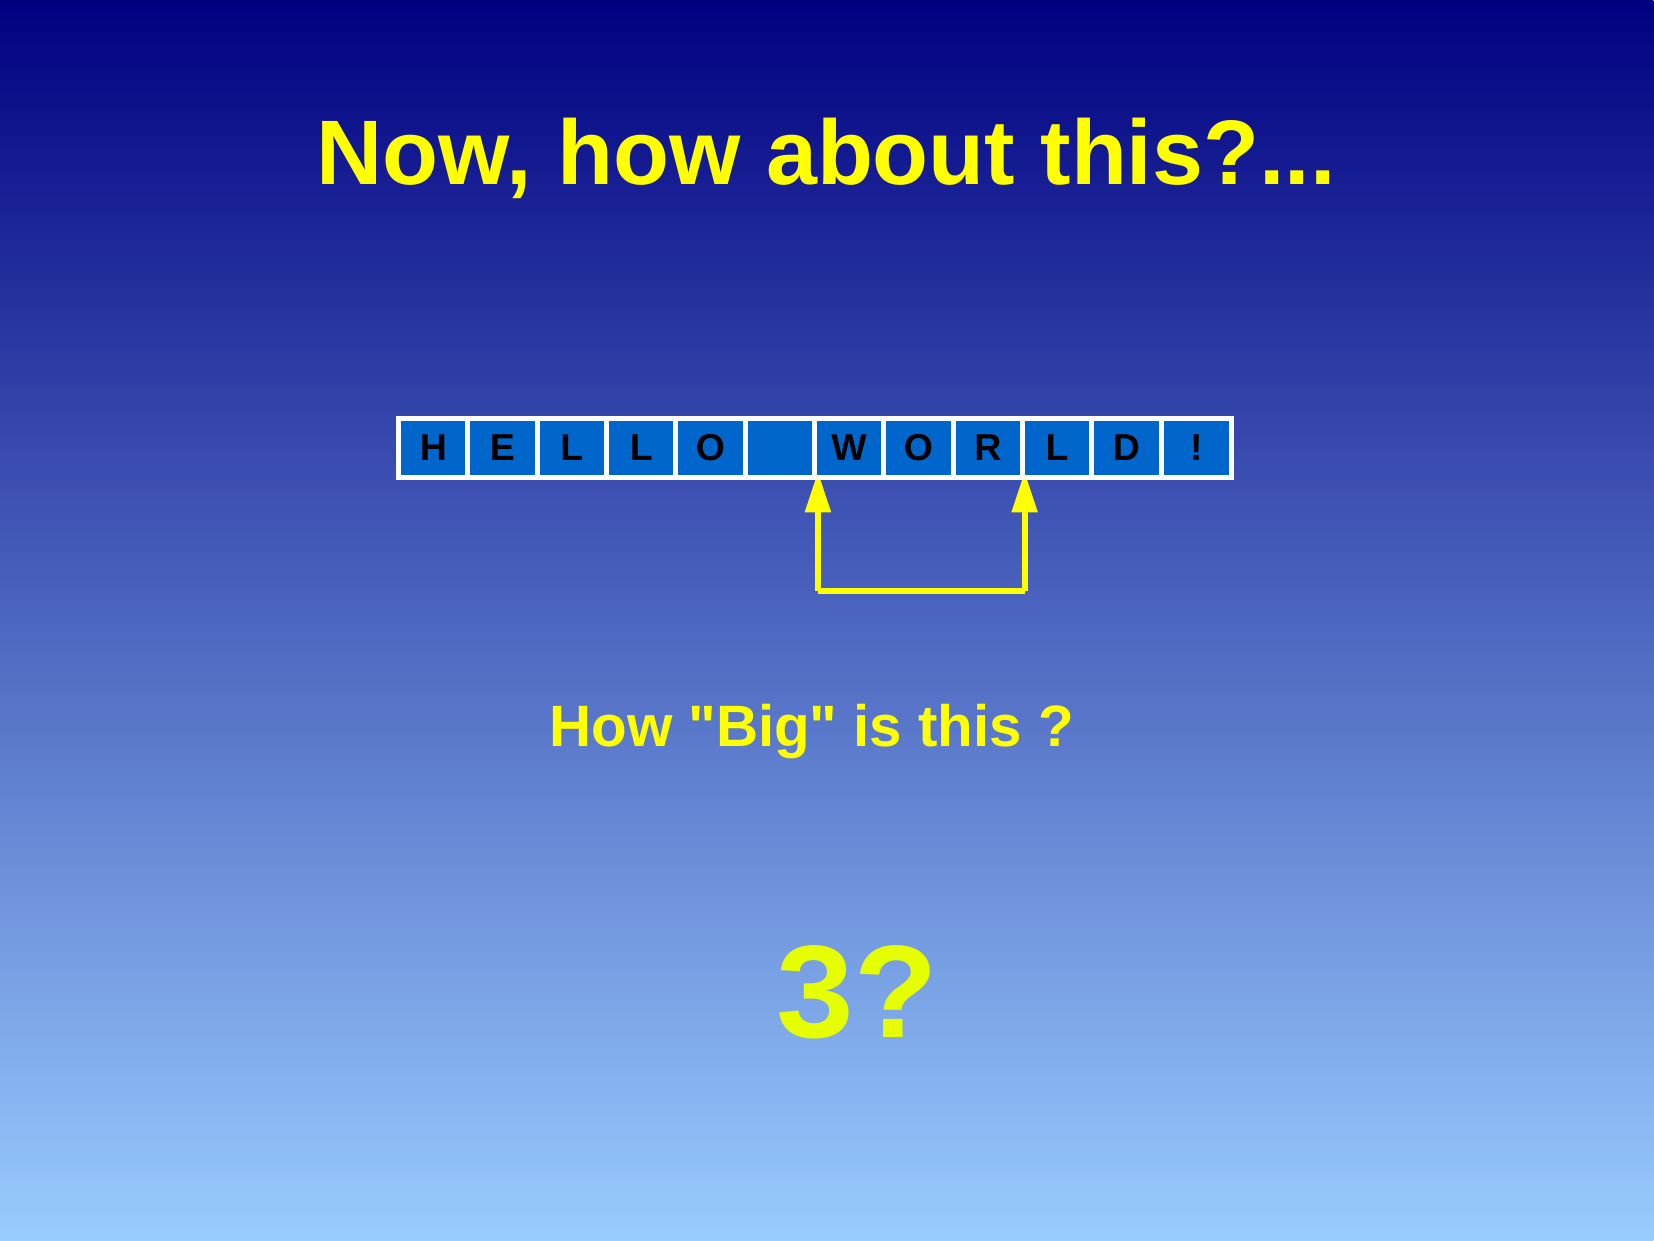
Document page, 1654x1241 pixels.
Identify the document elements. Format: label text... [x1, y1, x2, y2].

table_header [748, 421, 812, 475]
text_box 3? [619, 915, 1092, 1086]
table_header L [540, 421, 604, 475]
table_header E [470, 421, 535, 475]
table_header D [1094, 421, 1159, 475]
table_header L [609, 421, 673, 475]
table_header ! [1164, 421, 1229, 475]
table_header O [886, 421, 951, 475]
table_header H [401, 421, 465, 475]
table_header W [817, 421, 881, 475]
table_header L [1025, 421, 1089, 475]
title [82, 49, 1571, 257]
text_box How "Big" is this ? [383, 686, 1241, 768]
table_header R [956, 421, 1020, 475]
table_header O [678, 421, 743, 475]
